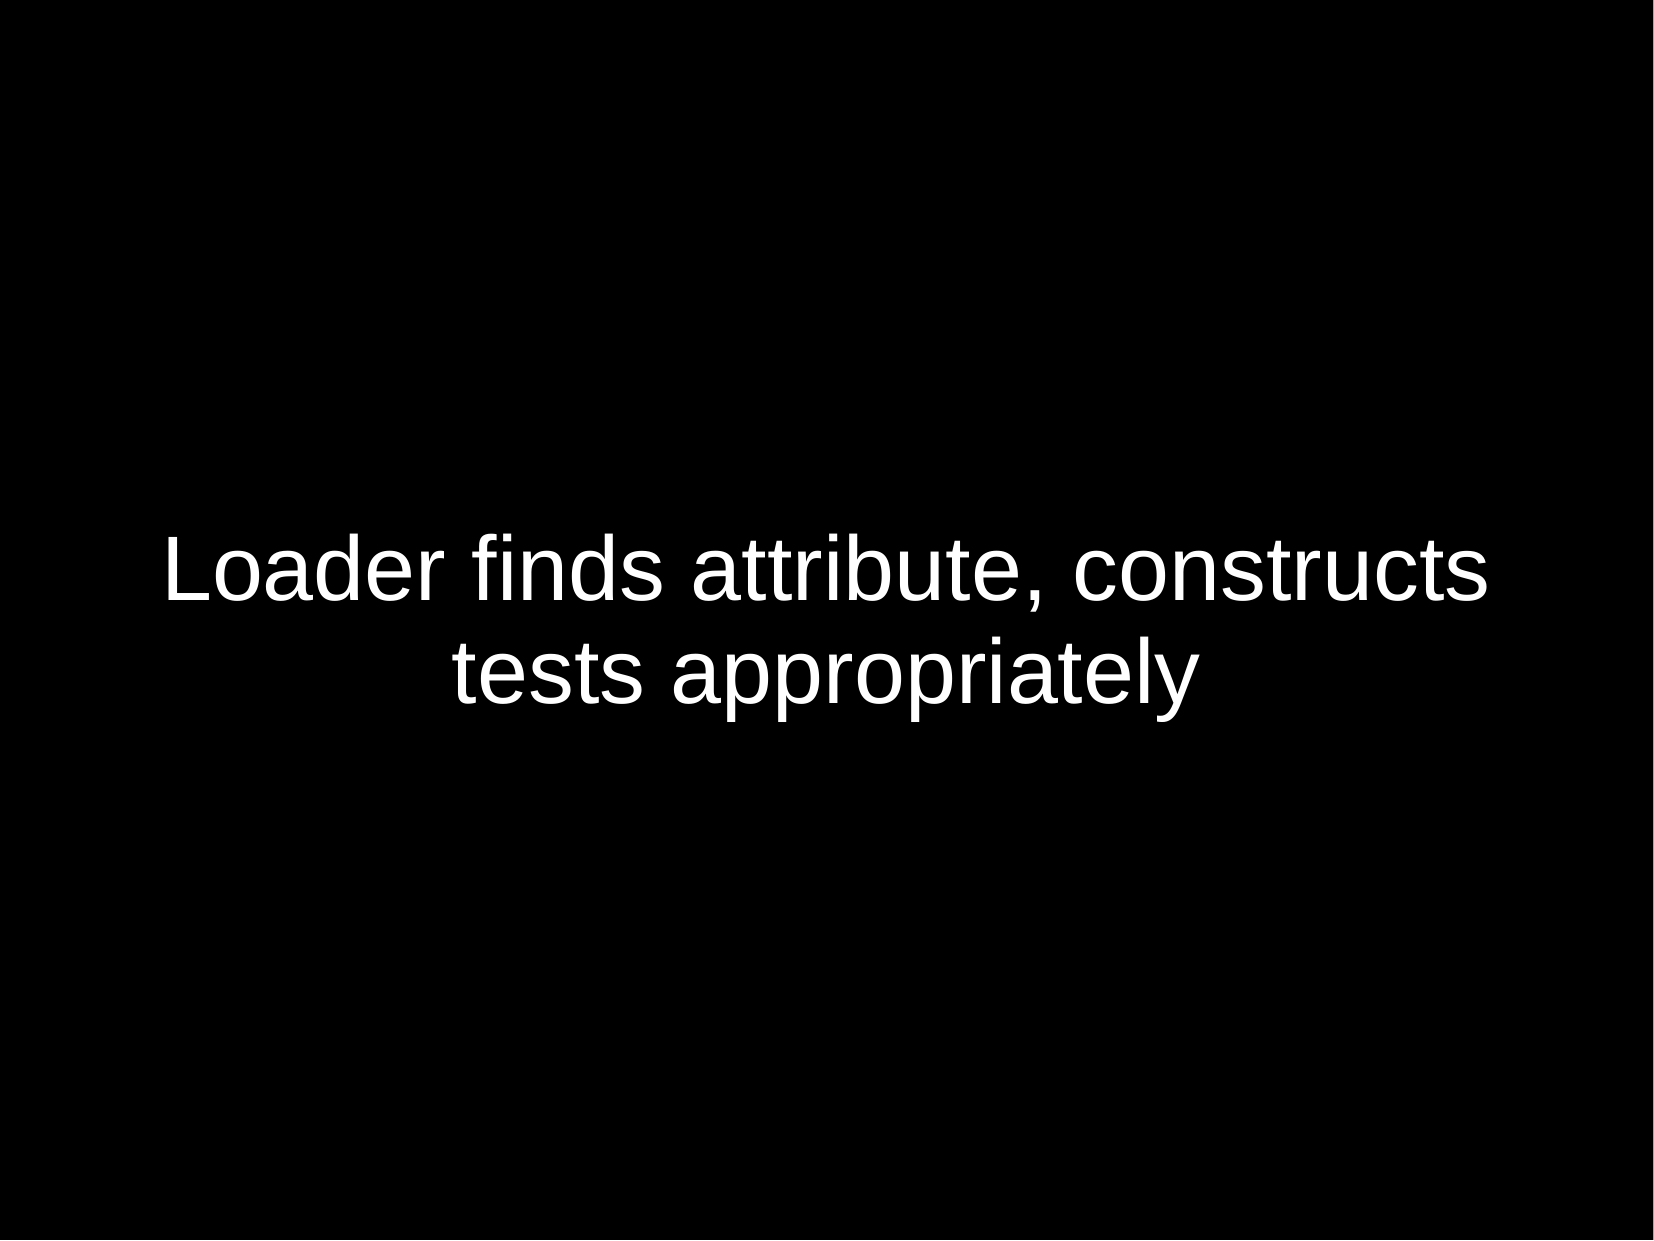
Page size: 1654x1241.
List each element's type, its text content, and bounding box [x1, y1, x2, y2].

title Loader finds attribute, constructs tests appropriately [82, 517, 1571, 723]
